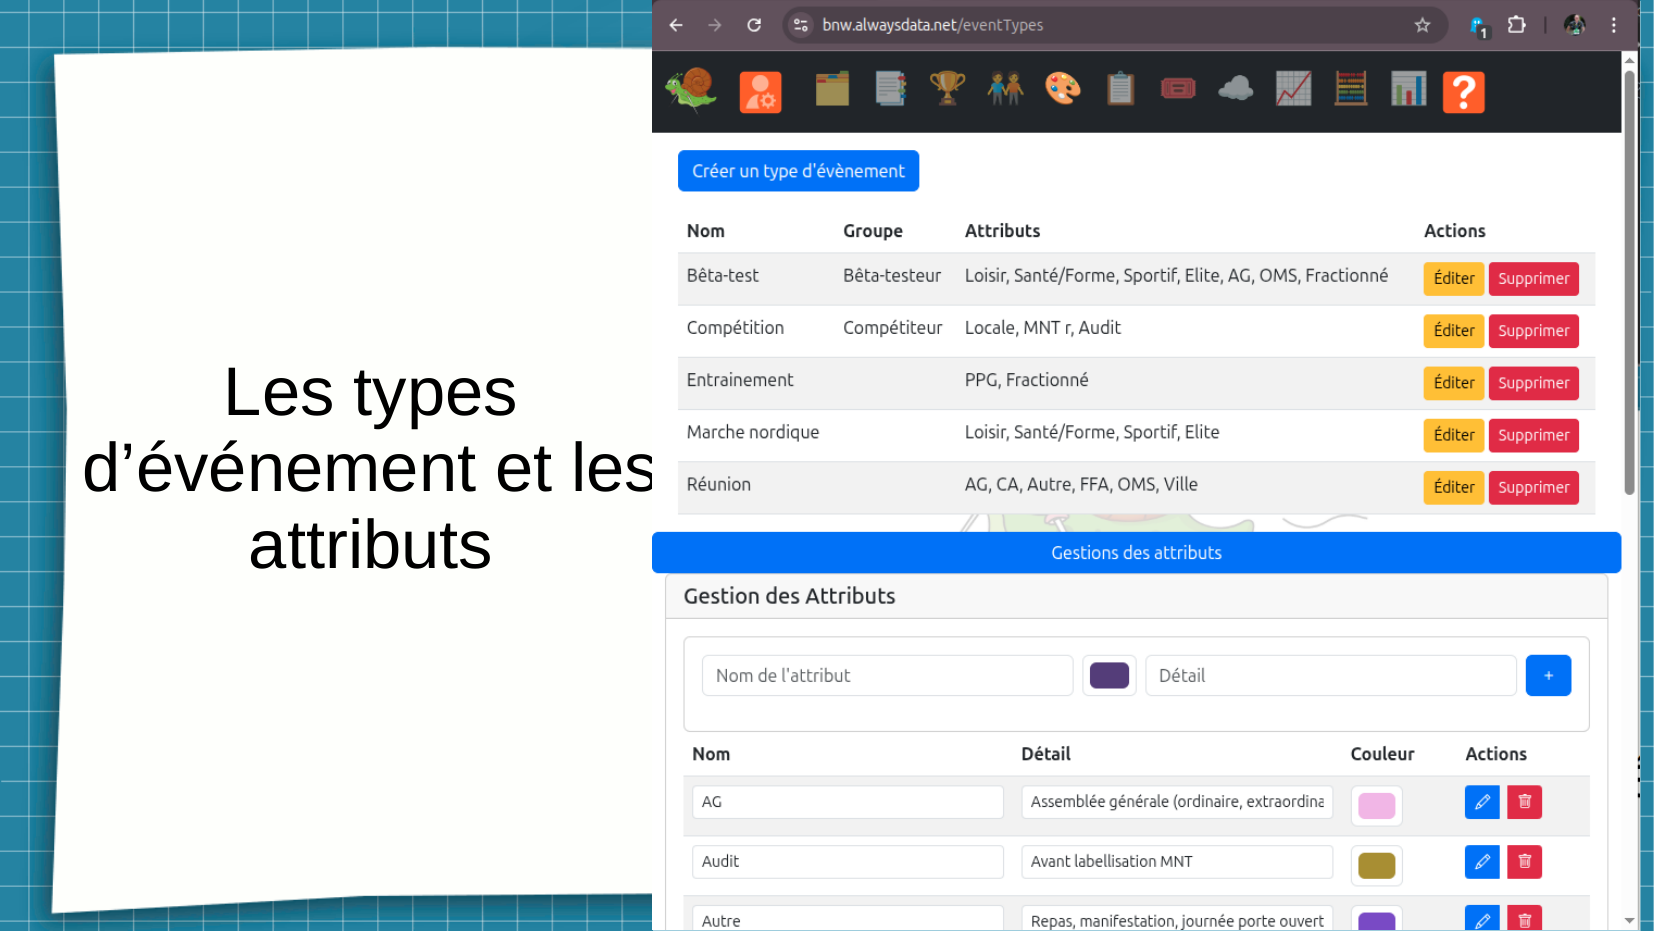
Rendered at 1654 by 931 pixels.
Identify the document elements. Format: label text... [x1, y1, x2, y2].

title Les types d’événement et les attributs [82, 296, 652, 640]
picture [0, 0, 1654, 931]
